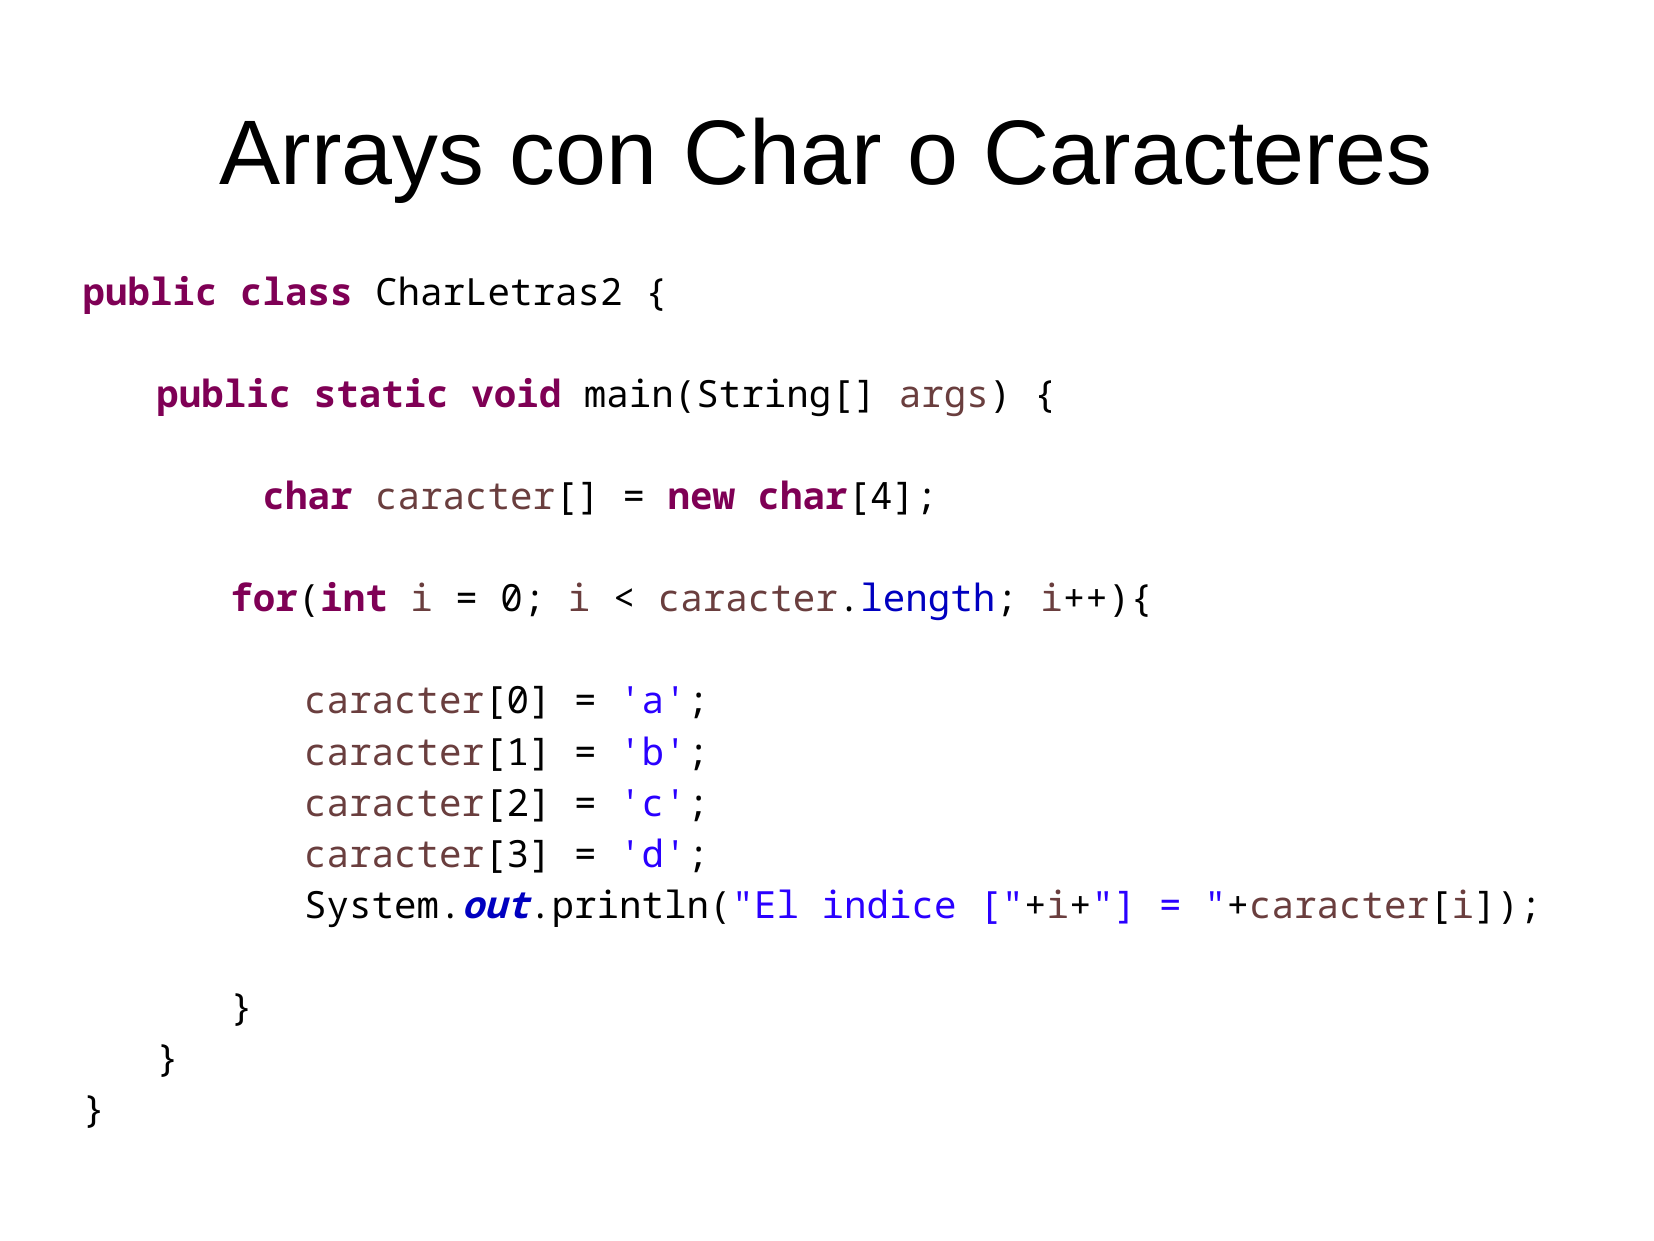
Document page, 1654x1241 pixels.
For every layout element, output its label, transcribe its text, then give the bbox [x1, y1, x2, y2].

title Arrays con Char o Caracteres [82, 49, 1571, 257]
subtitle public class CharLetras2 { public static void main(String[] args) { char caracter[] = new char[4]; for(int i = 0; i < caracter.length; i++){ caracter[0] = 'a'; caracter[1] = 'b'; caracter[2] = 'c'; caracter[3] = 'd'; System.out.println("El indice ["+i+"] = "+caracter[i]); } } } [82, 290, 1571, 1109]
